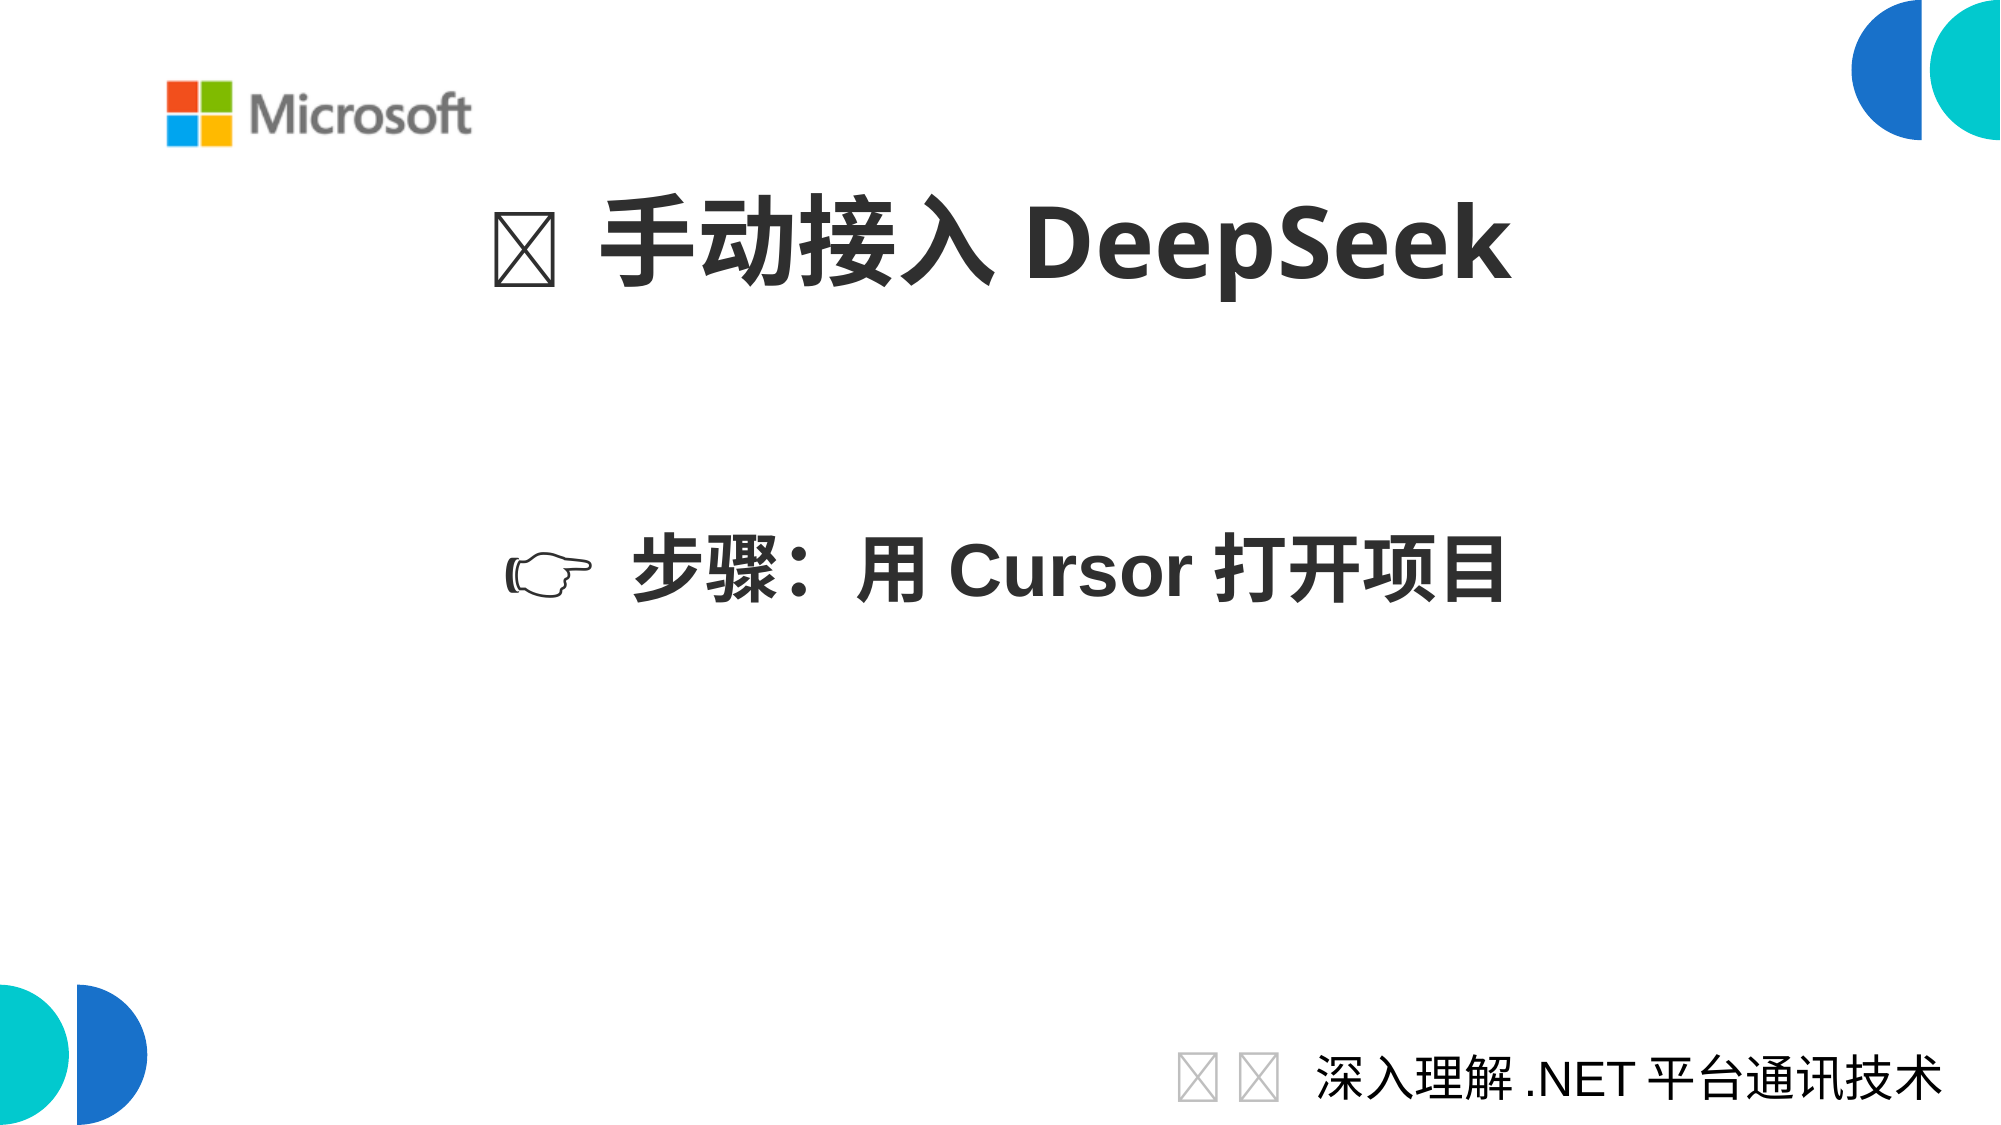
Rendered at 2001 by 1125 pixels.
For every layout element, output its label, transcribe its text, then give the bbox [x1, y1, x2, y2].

title 🚀 手动接入DeepSeek [138, 145, 1862, 332]
text_box 👉 步骤：用Cursor打开项目 [215, 468, 1802, 682]
picture [85, 41, 552, 189]
subtitle 🚀 🚀 深入理解.NET平台通讯技术 [1173, 1046, 1952, 1107]
